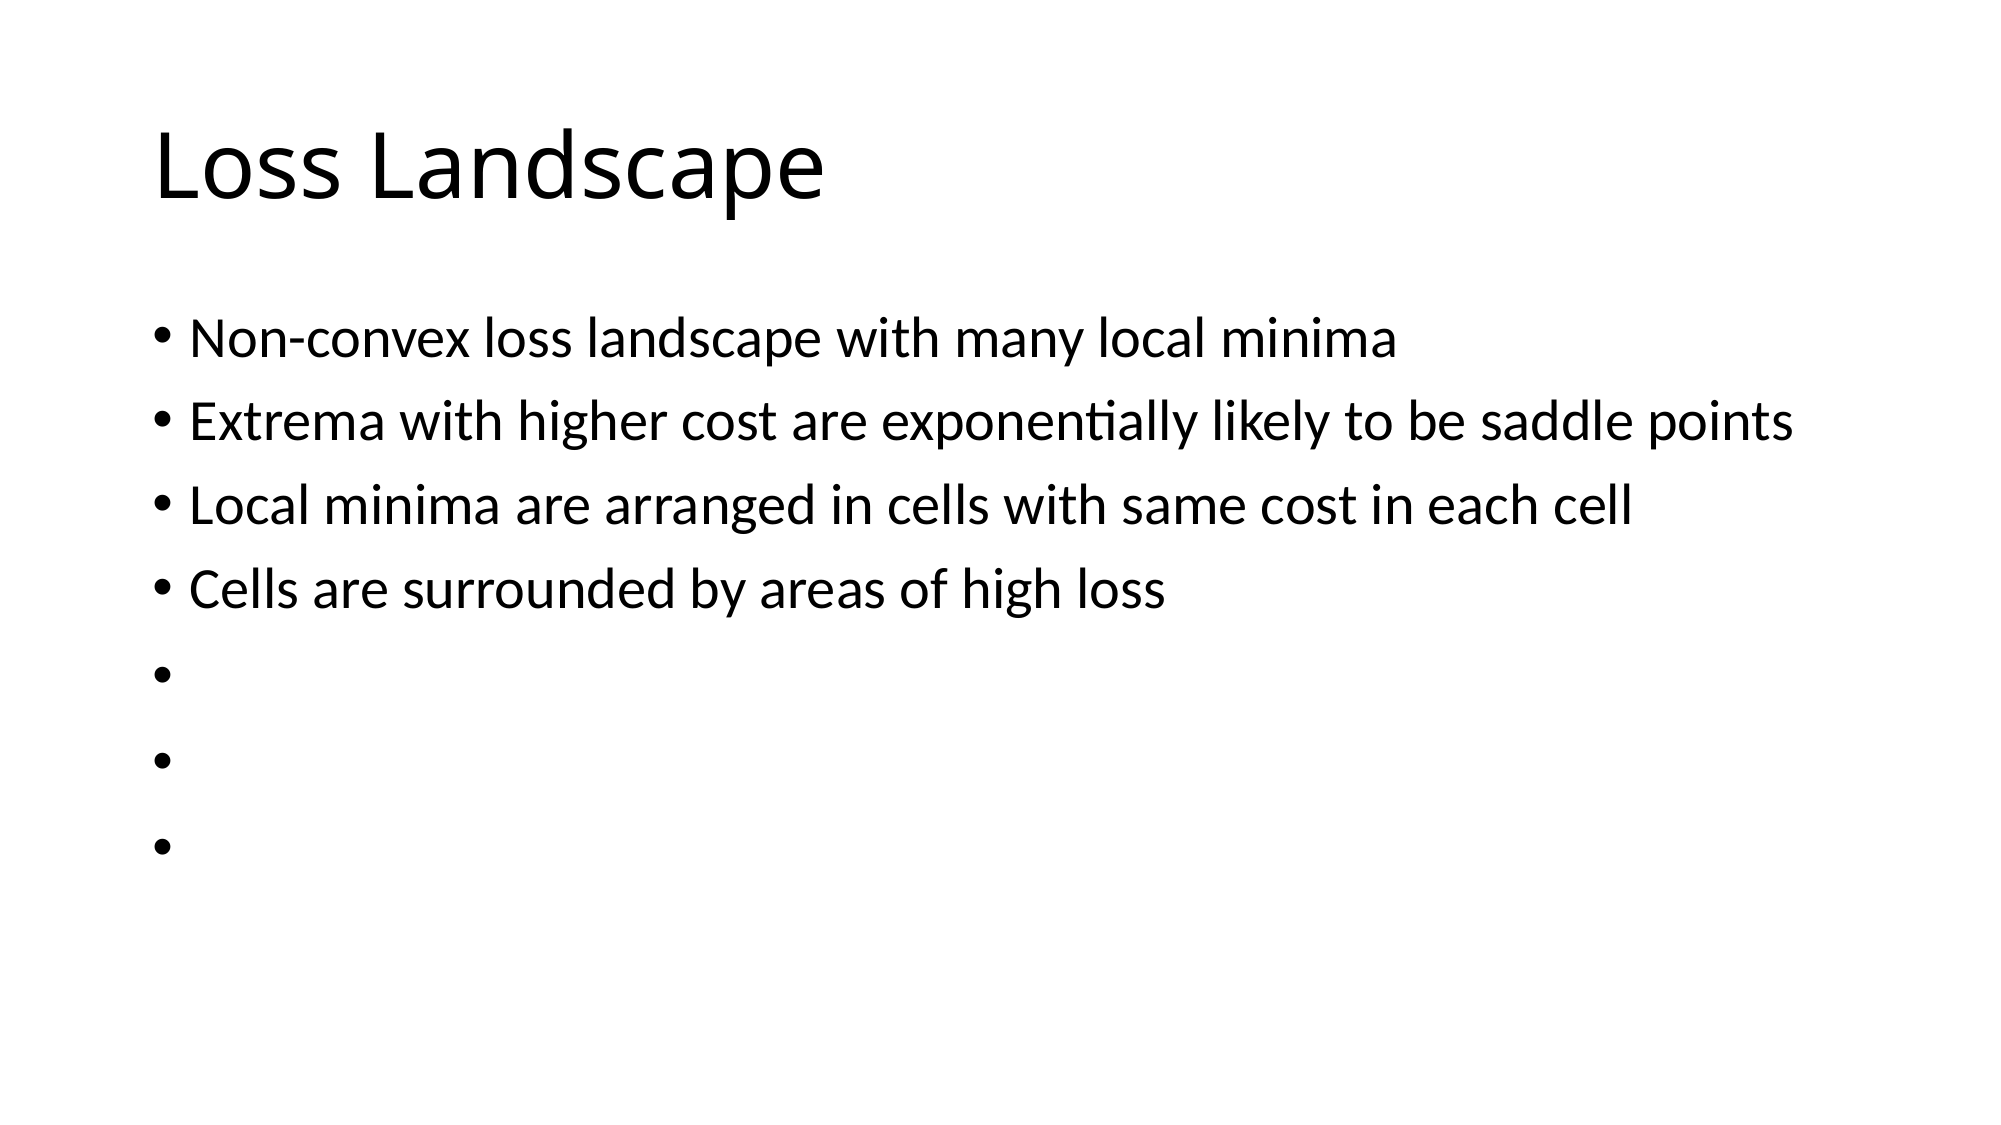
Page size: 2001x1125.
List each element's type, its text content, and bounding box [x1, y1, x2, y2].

list Non-convex loss landscape with many local minima Extrema with higher cost are exponentially likely to be saddle points Local minima are arranged in cells with same cost in each cell Cells are surrounded by areas of high loss [137, 299, 1863, 1014]
title Loss Landscape [137, 59, 1863, 278]
